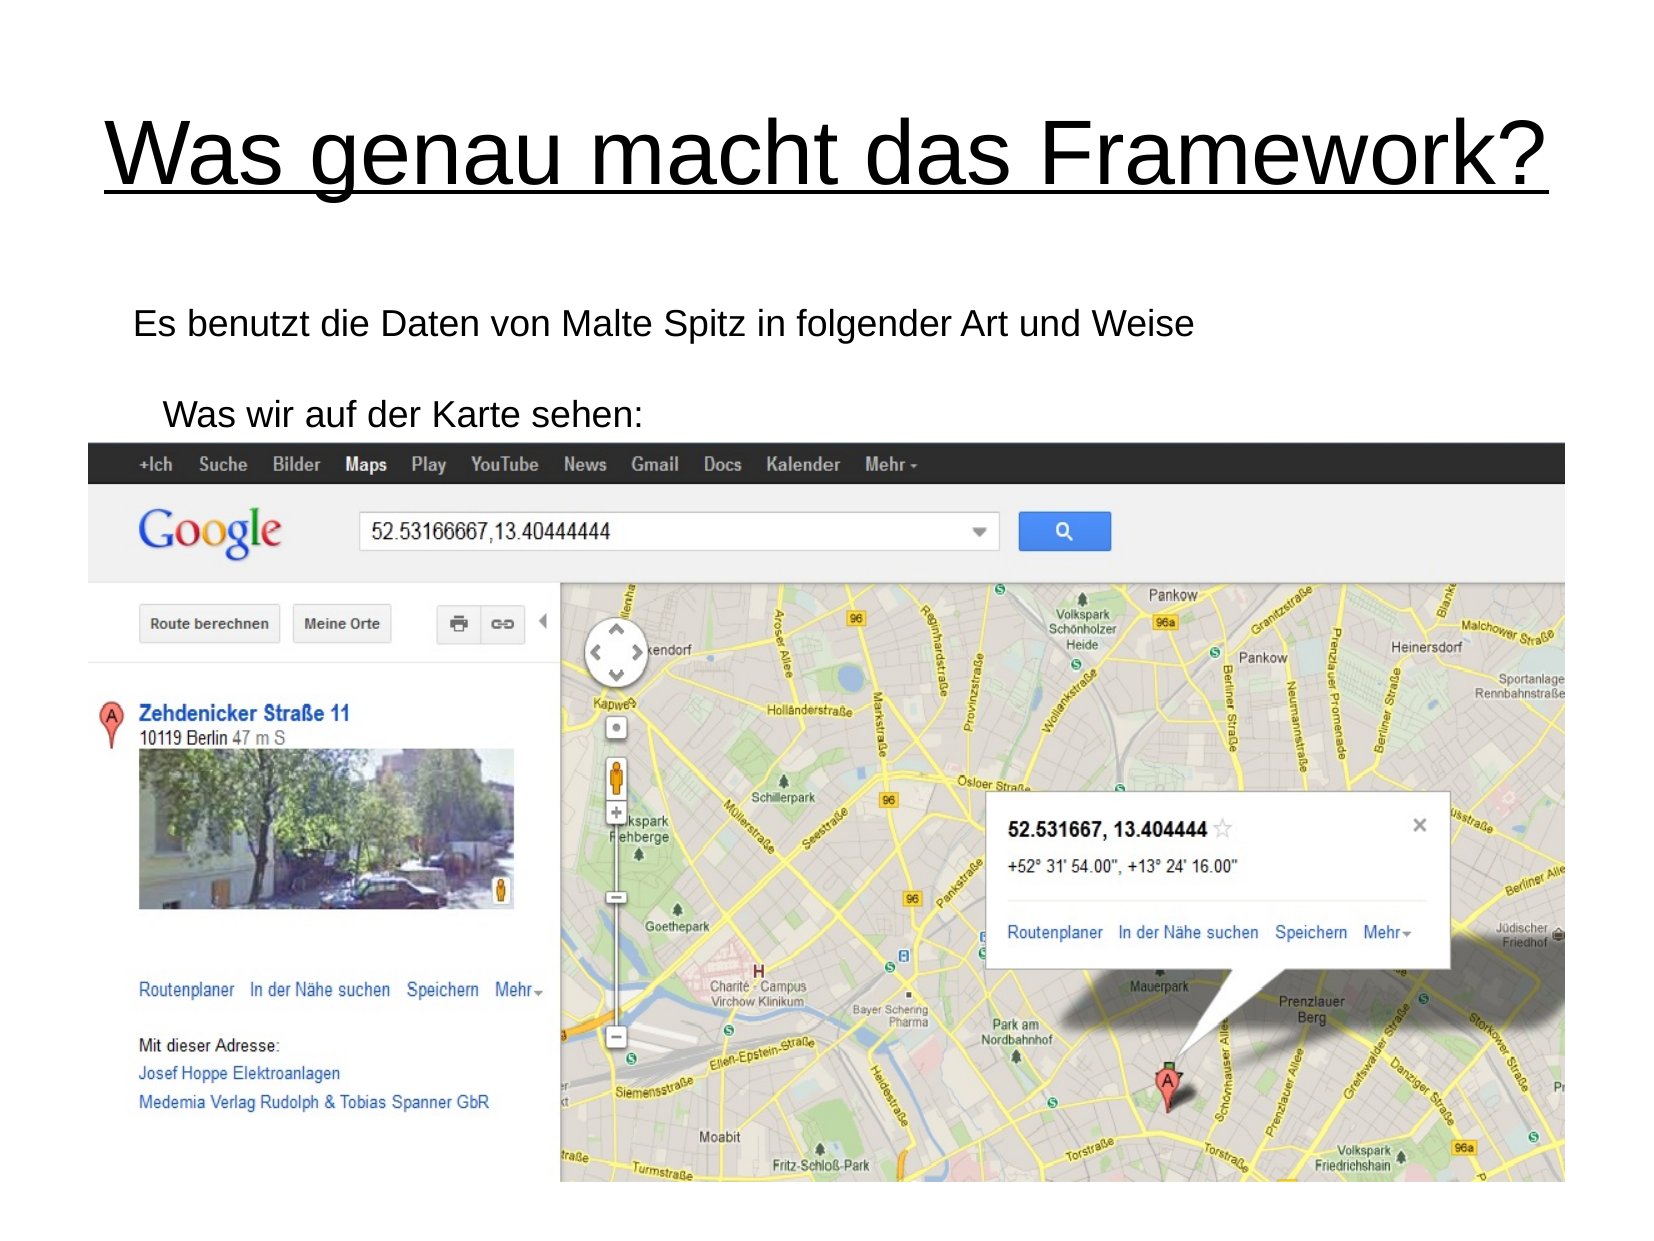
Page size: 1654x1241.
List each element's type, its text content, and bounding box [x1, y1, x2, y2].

picture [88, 442, 1565, 1182]
text_box Was wir auf der Karte sehen: [147, 386, 1093, 442]
title Was genau macht das Framework? [82, 49, 1571, 257]
text_box Es benutzt die Daten von Malte Spitz in folgender Art und Weise [118, 295, 1477, 442]
